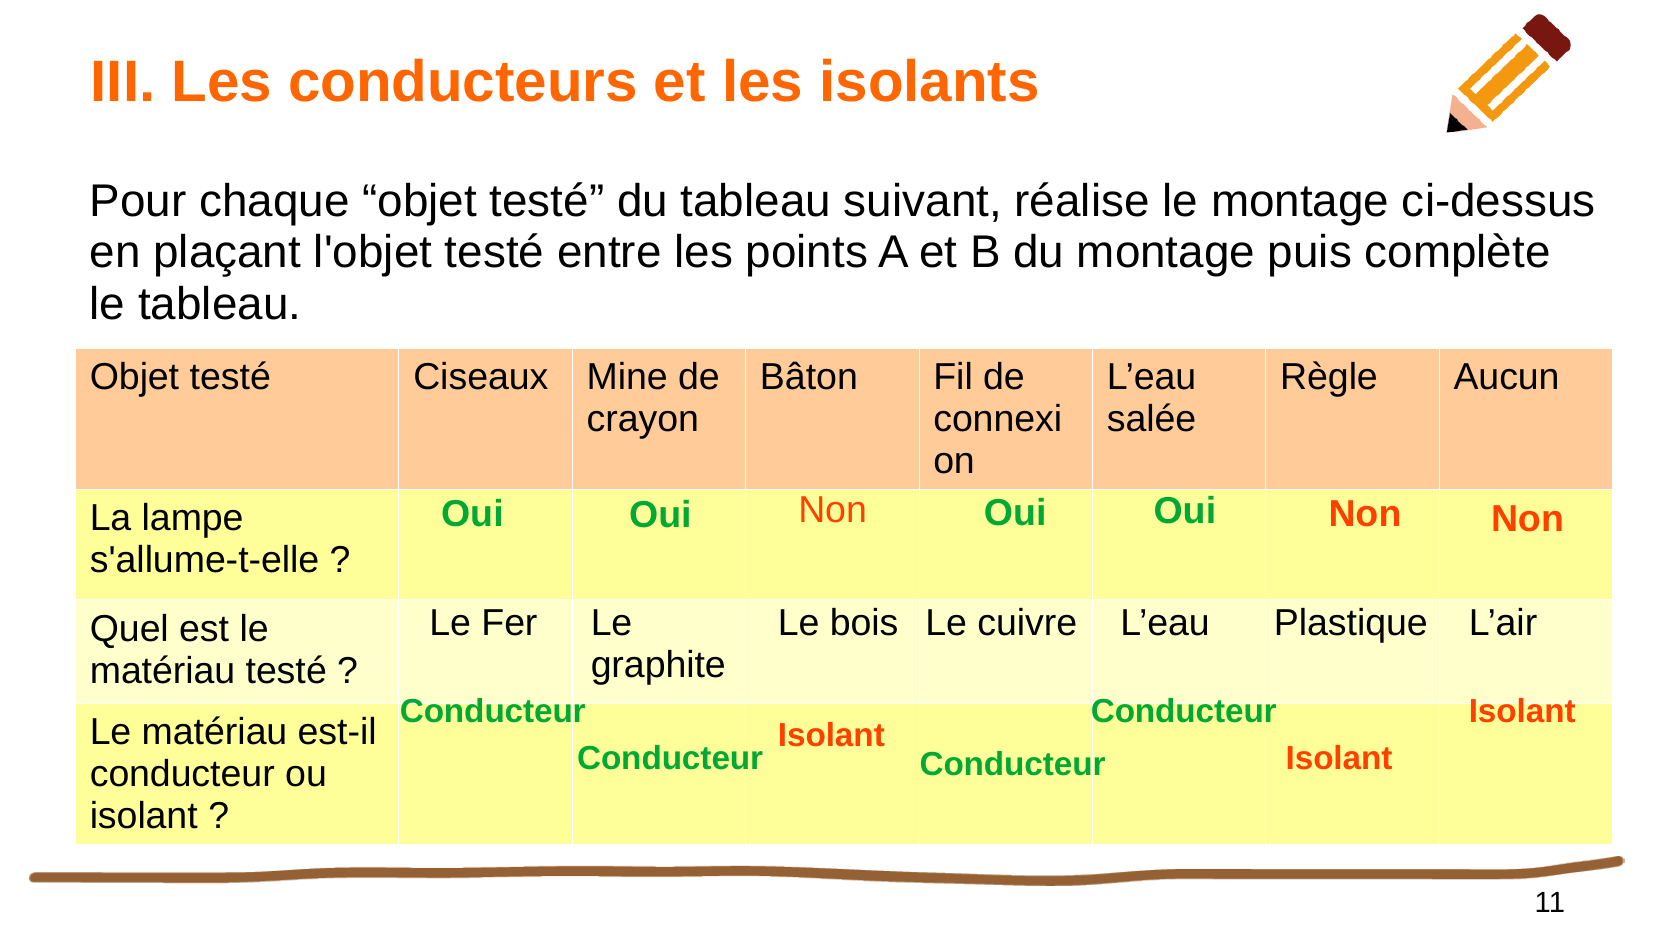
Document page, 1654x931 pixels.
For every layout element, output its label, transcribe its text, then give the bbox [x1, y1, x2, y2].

text_box Pour chaque “objet testé” du tableau suivant, réalise le montage ci-dessus en plaçant l'objet testé entre les points A et B du montage puis complète le tableau. [75, 167, 1613, 337]
table_cell [920, 651, 1092, 703]
text_box Conducteur [1076, 684, 1292, 737]
table_cell [399, 737, 572, 844]
text_box Conducteur [904, 738, 1121, 790]
text_box Oui [1138, 482, 1232, 539]
table_cell [573, 785, 745, 844]
table_header L’eau salée [1093, 349, 1265, 489]
table_cell [920, 704, 1092, 738]
table_cell [920, 790, 1092, 844]
table_cell [746, 600, 919, 703]
table_cell [573, 490, 745, 599]
text_box Oui [426, 485, 519, 543]
text_box Isolant [1270, 732, 1408, 785]
table_cell [746, 704, 919, 844]
text_box Non [1313, 484, 1417, 542]
table_header Objet testé [76, 349, 398, 489]
table_header Fil de connexion [920, 349, 1092, 489]
table_cell [399, 490, 572, 599]
text_box Le graphite [576, 594, 745, 693]
text_box Plastique [1259, 594, 1443, 651]
table_header Mine de crayon [573, 349, 745, 489]
table_cell [746, 490, 919, 599]
table_cell Le matériau est-il conducteur ou isolant ? [76, 704, 398, 844]
text_box Conducteur [385, 684, 601, 737]
text_box Isolant [1453, 684, 1591, 737]
text_box Oui [969, 483, 1062, 541]
table_cell [1440, 490, 1612, 599]
table_header Bâton [746, 349, 919, 489]
table_cell [1093, 600, 1265, 684]
table_cell [601, 704, 745, 732]
table_header Règle [1266, 349, 1439, 489]
text_box Le cuivre [910, 594, 1093, 651]
table_cell [1266, 704, 1439, 844]
text_box L’air [1453, 594, 1553, 651]
table_cell [1440, 600, 1612, 703]
picture [29, 856, 1625, 886]
text_box Isolant [763, 708, 900, 761]
text_box Le bois [763, 594, 910, 651]
text_box Oui [614, 485, 707, 543]
table_cell [1266, 490, 1439, 594]
table_header Ciseaux [399, 349, 572, 489]
table_cell Quel est le matériau testé ? [76, 600, 398, 703]
table_cell [399, 600, 572, 684]
text_box Conducteur [562, 732, 779, 785]
table_cell La lampe s'allume-t-elle ? [76, 490, 398, 599]
table_cell [1440, 704, 1612, 844]
text_box Le Fer [414, 594, 553, 651]
table_cell [920, 490, 1092, 594]
table_cell [1093, 737, 1265, 844]
table_header Aucun [1440, 349, 1612, 489]
table_cell [601, 693, 745, 703]
text_box Non [1476, 489, 1580, 547]
text_box L’eau [1105, 594, 1225, 651]
table_cell [1266, 651, 1439, 703]
text_box Non [783, 481, 882, 539]
table_cell [1093, 490, 1265, 599]
title III. Les conducteurs et les isolants [19, 16, 1408, 147]
picture [1446, 14, 1571, 133]
